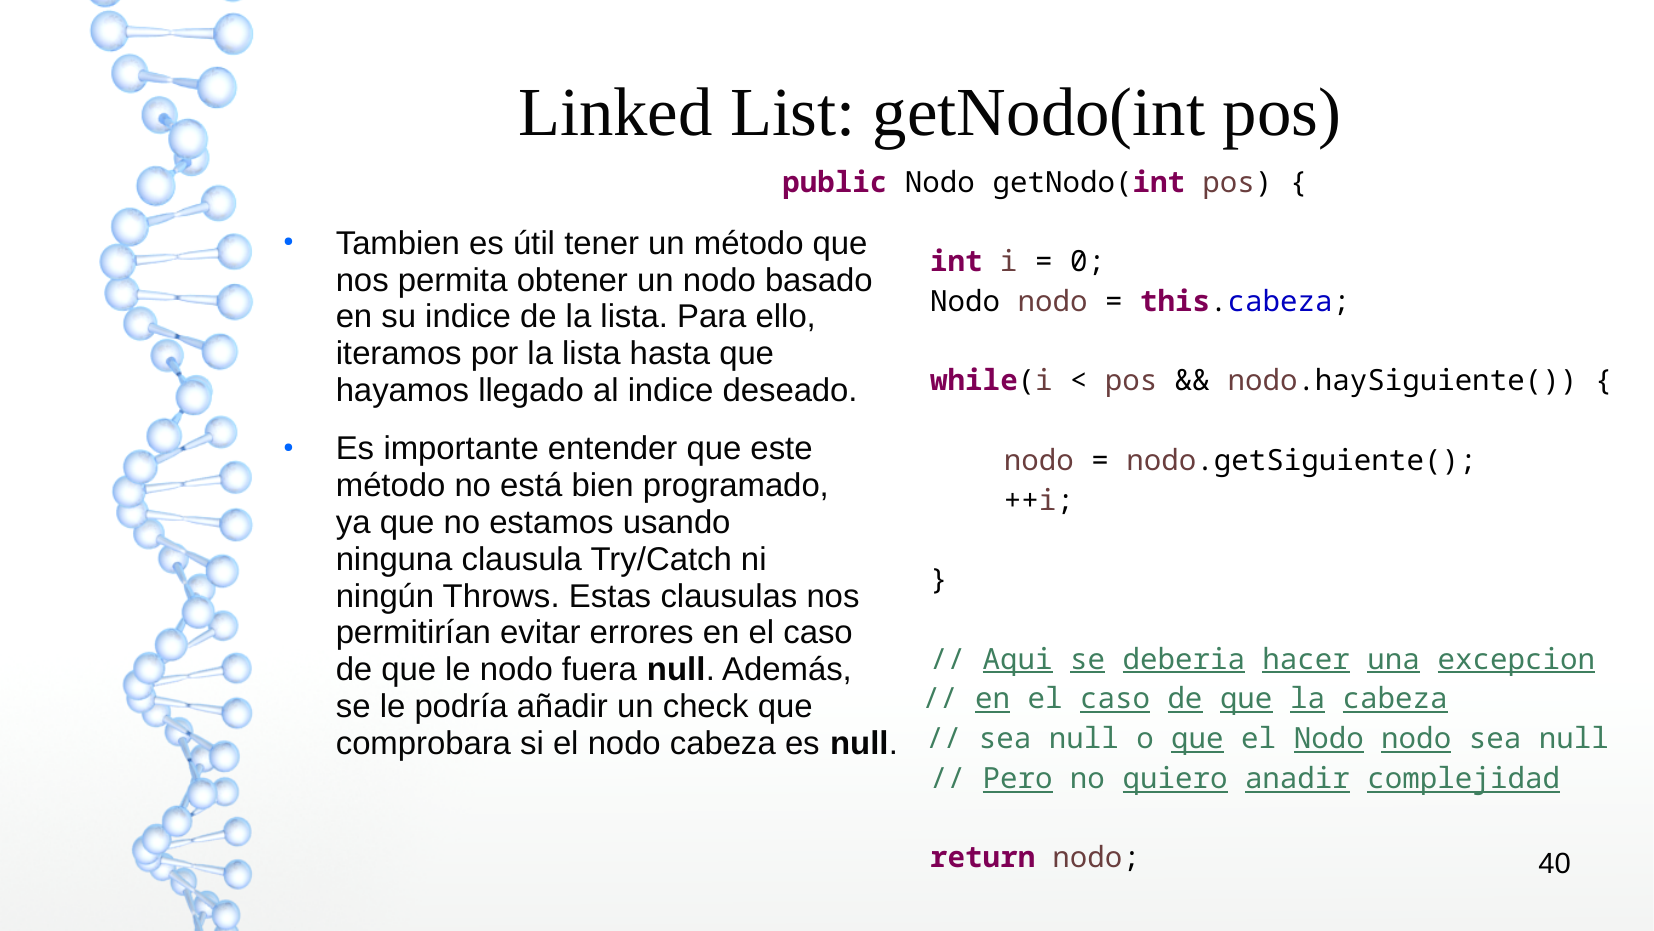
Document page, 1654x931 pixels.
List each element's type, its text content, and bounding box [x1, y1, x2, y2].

title Linked List: getNodo(int pos) [265, 35, 1595, 189]
picture [0, 0, 1654, 931]
text_box public Nodo getNodo(int pos) { int i = 0; Nodo nodo = this.cabeza; while(i < pos && nodo.haySiguiente()) { nodo = nodo.getSiguiente(); ++i; } // Aqui se deberia hacer una excepcion // en el caso de que la cabeza // sea null o que el Nodo nodo sea null // Pero no quiero anadir complejidad return nodo; } //------------------------------------------ [767, 153, 1642, 912]
list Tambien es útil tener un método que nos permita obtener un nodo basado en su indice de la lista. Para ello, iteramos por la lista hasta que hayamos llegado al indice deseado. Es importante entender que este método no está bien programado, ya que no estamos usando ninguna clausula Try/Catch ni ningún Throws. Estas clausulas nos permitirían evitar errores en el caso de que le nodo fuera null. Además, se le podría añadir un check que comprobara si el nodo cabeza es null. [265, 224, 767, 764]
